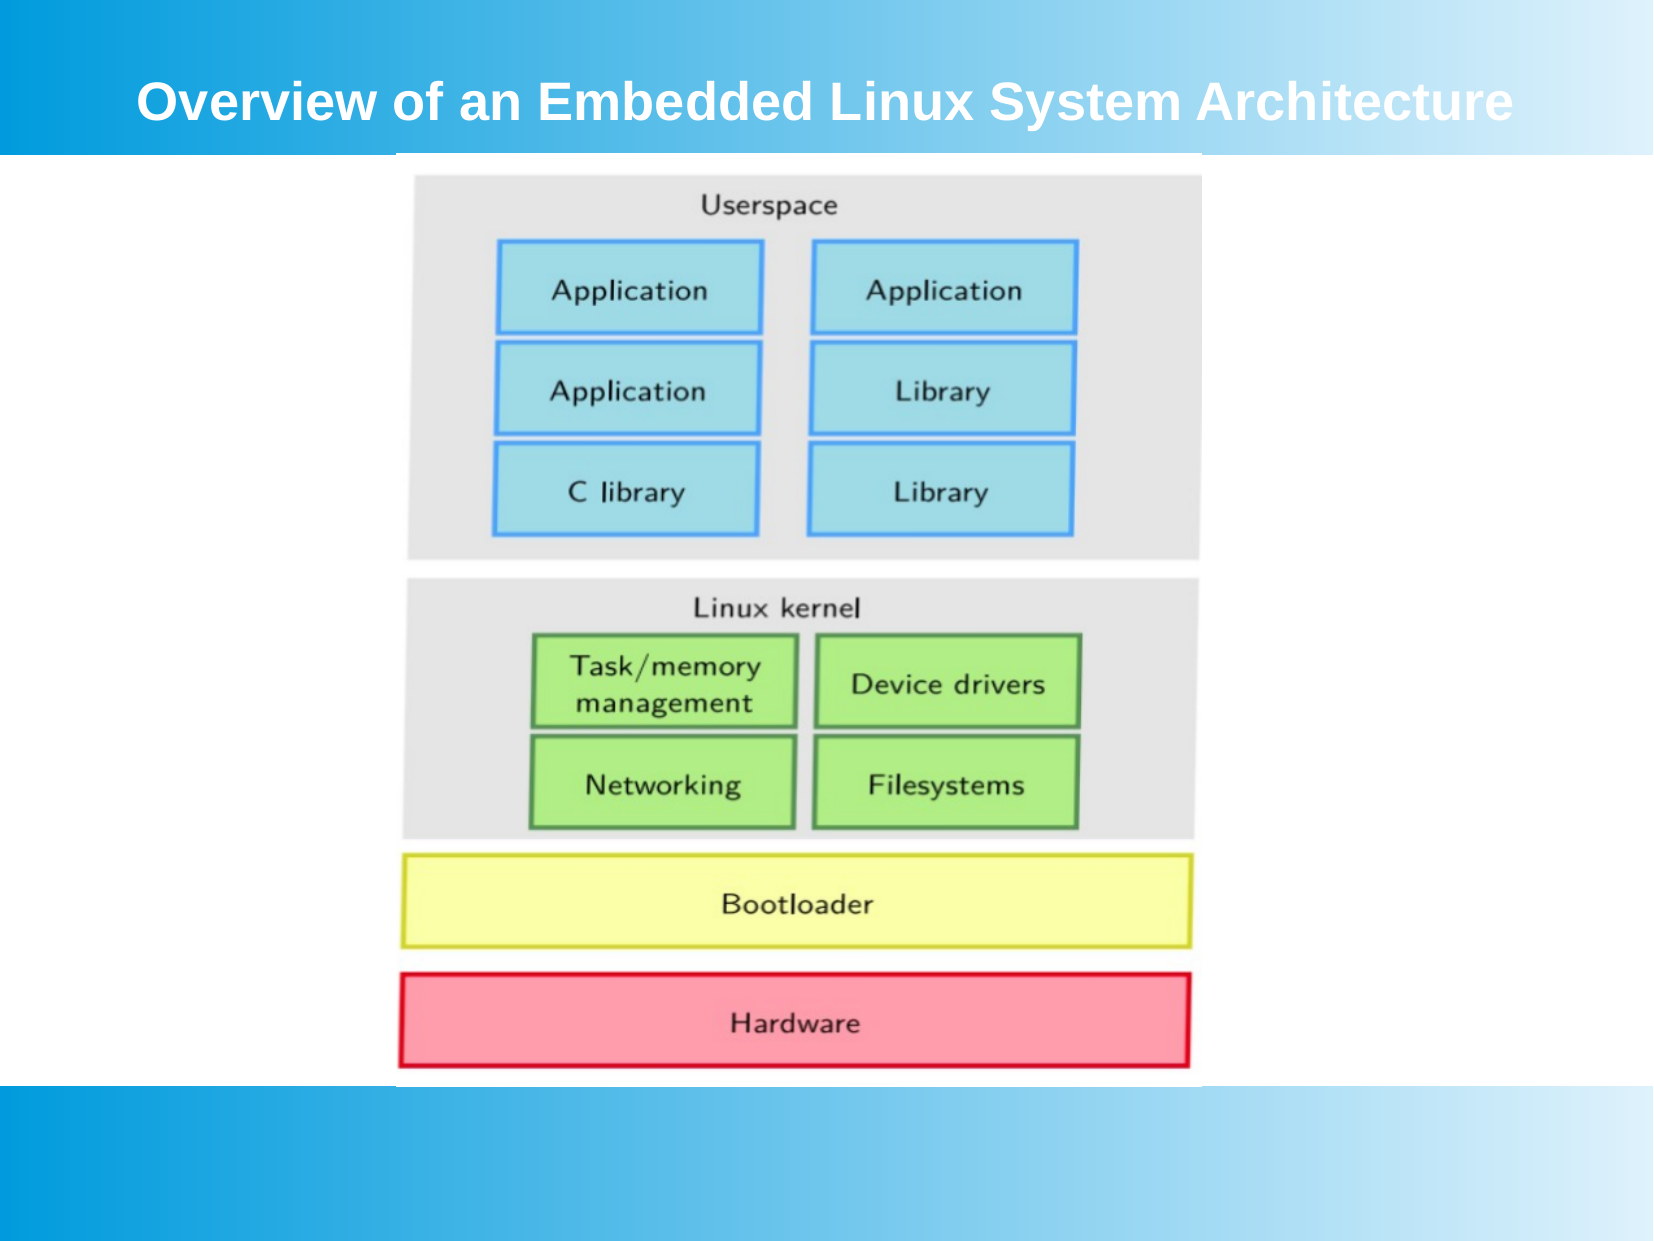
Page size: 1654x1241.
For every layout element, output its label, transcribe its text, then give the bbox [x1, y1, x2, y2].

picture [396, 153, 1202, 1087]
title Overview of an Embedded Linux System Architecture [82, 49, 1571, 155]
